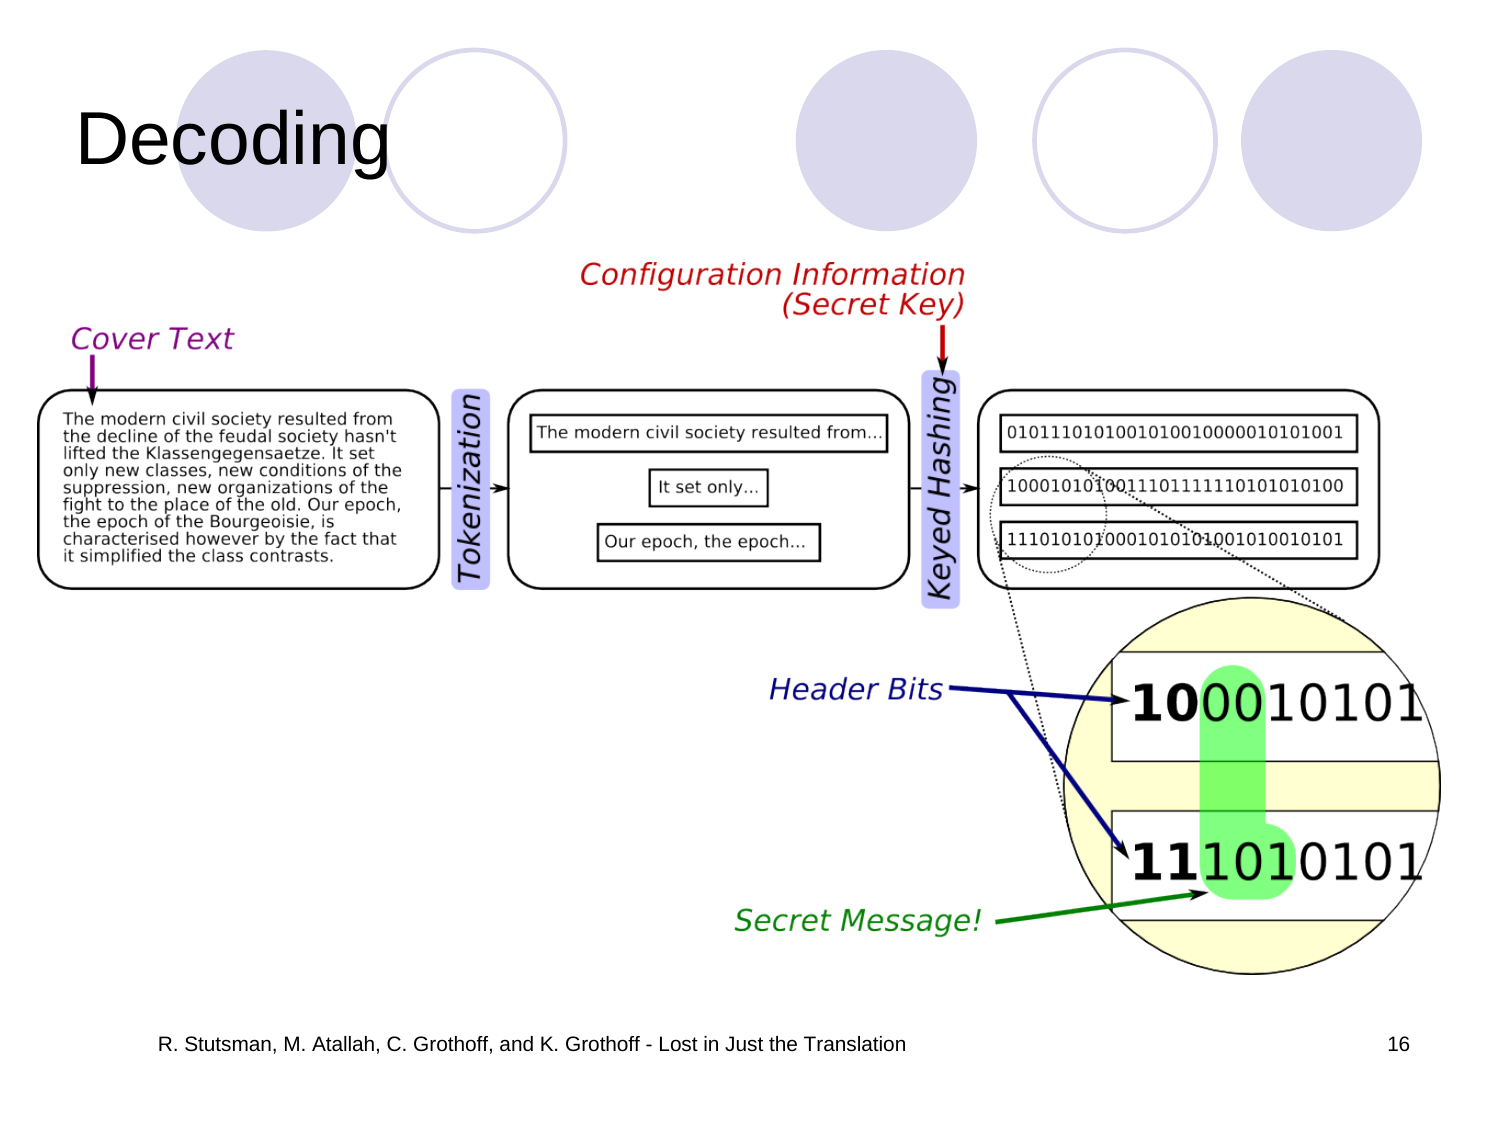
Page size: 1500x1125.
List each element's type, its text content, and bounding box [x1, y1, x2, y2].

picture [37, 262, 1441, 976]
title Decoding [75, 45, 1426, 233]
